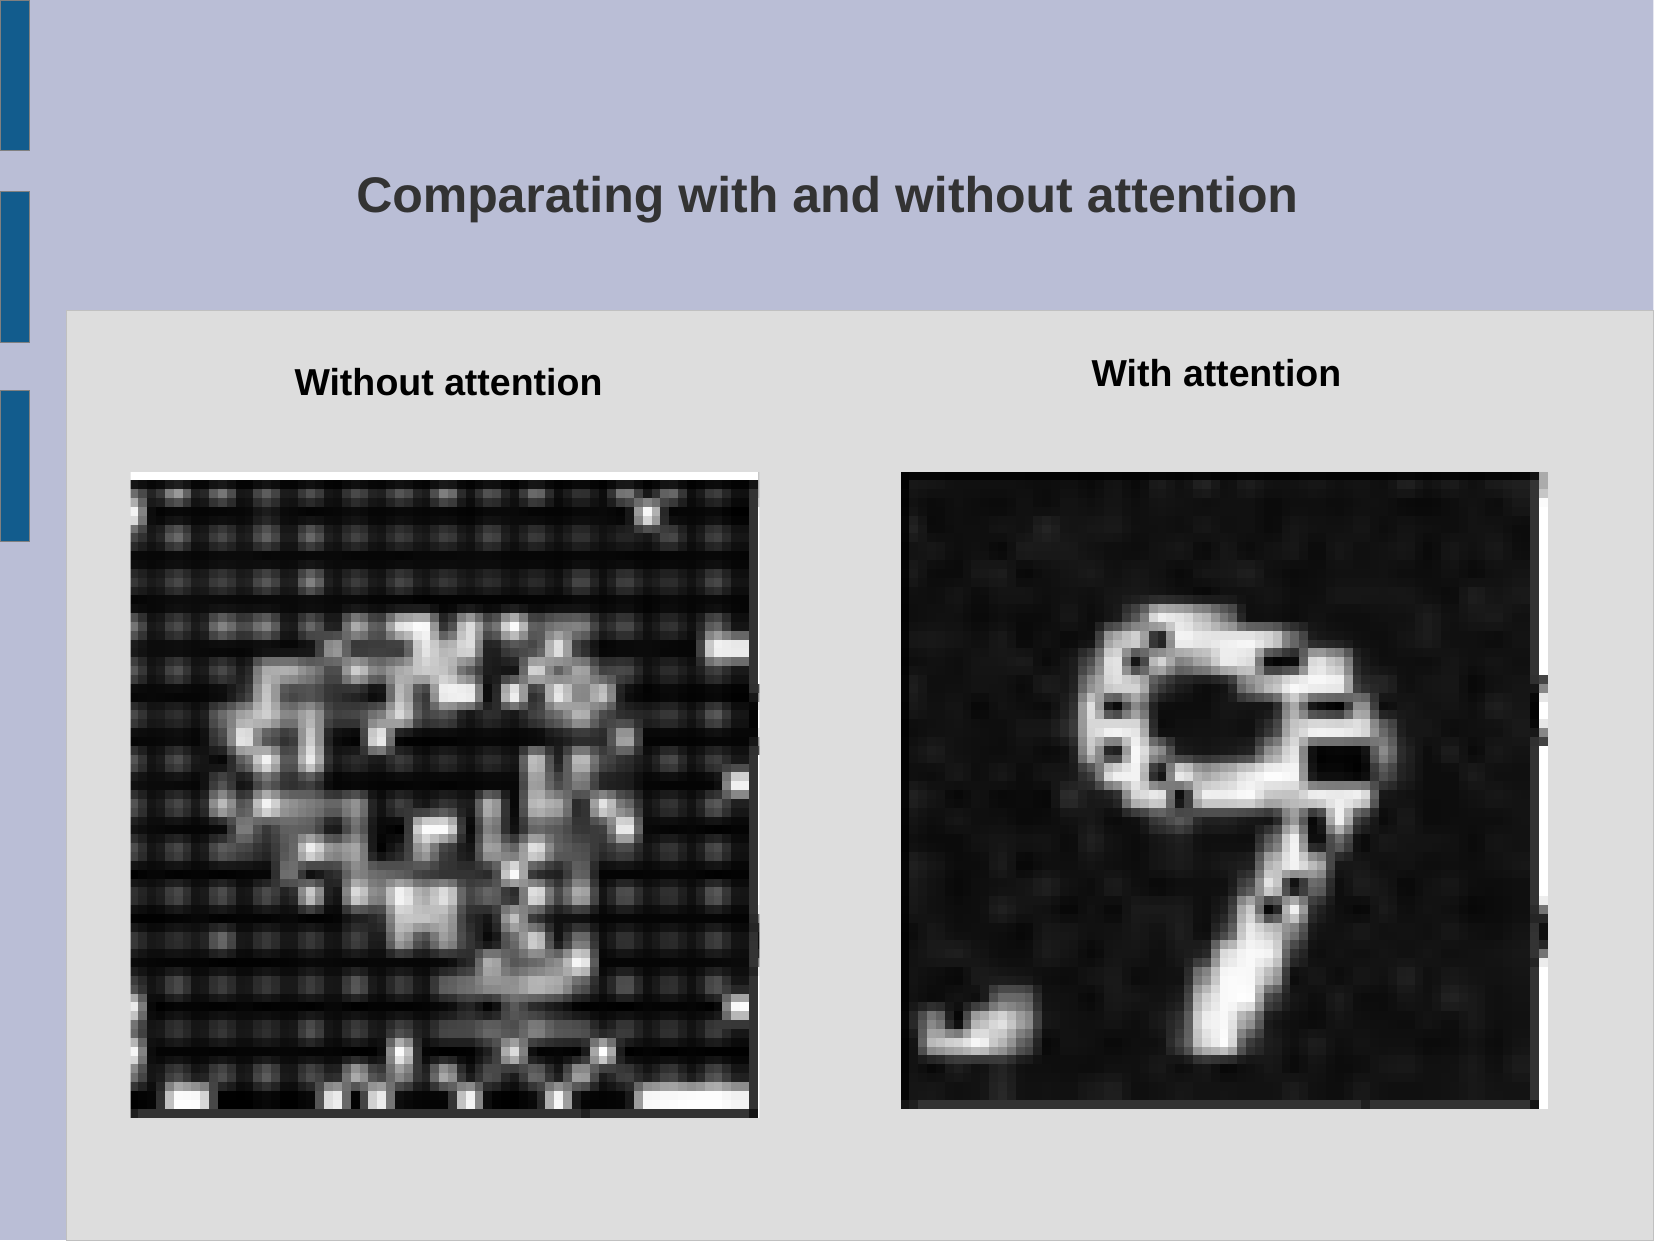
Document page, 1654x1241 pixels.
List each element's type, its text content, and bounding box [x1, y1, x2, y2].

text_box With attention [921, 344, 1512, 403]
picture [130, 472, 760, 1118]
text_box Without attention [153, 354, 745, 413]
picture [901, 472, 1548, 1110]
title Comparating with and without attention [121, 91, 1534, 299]
